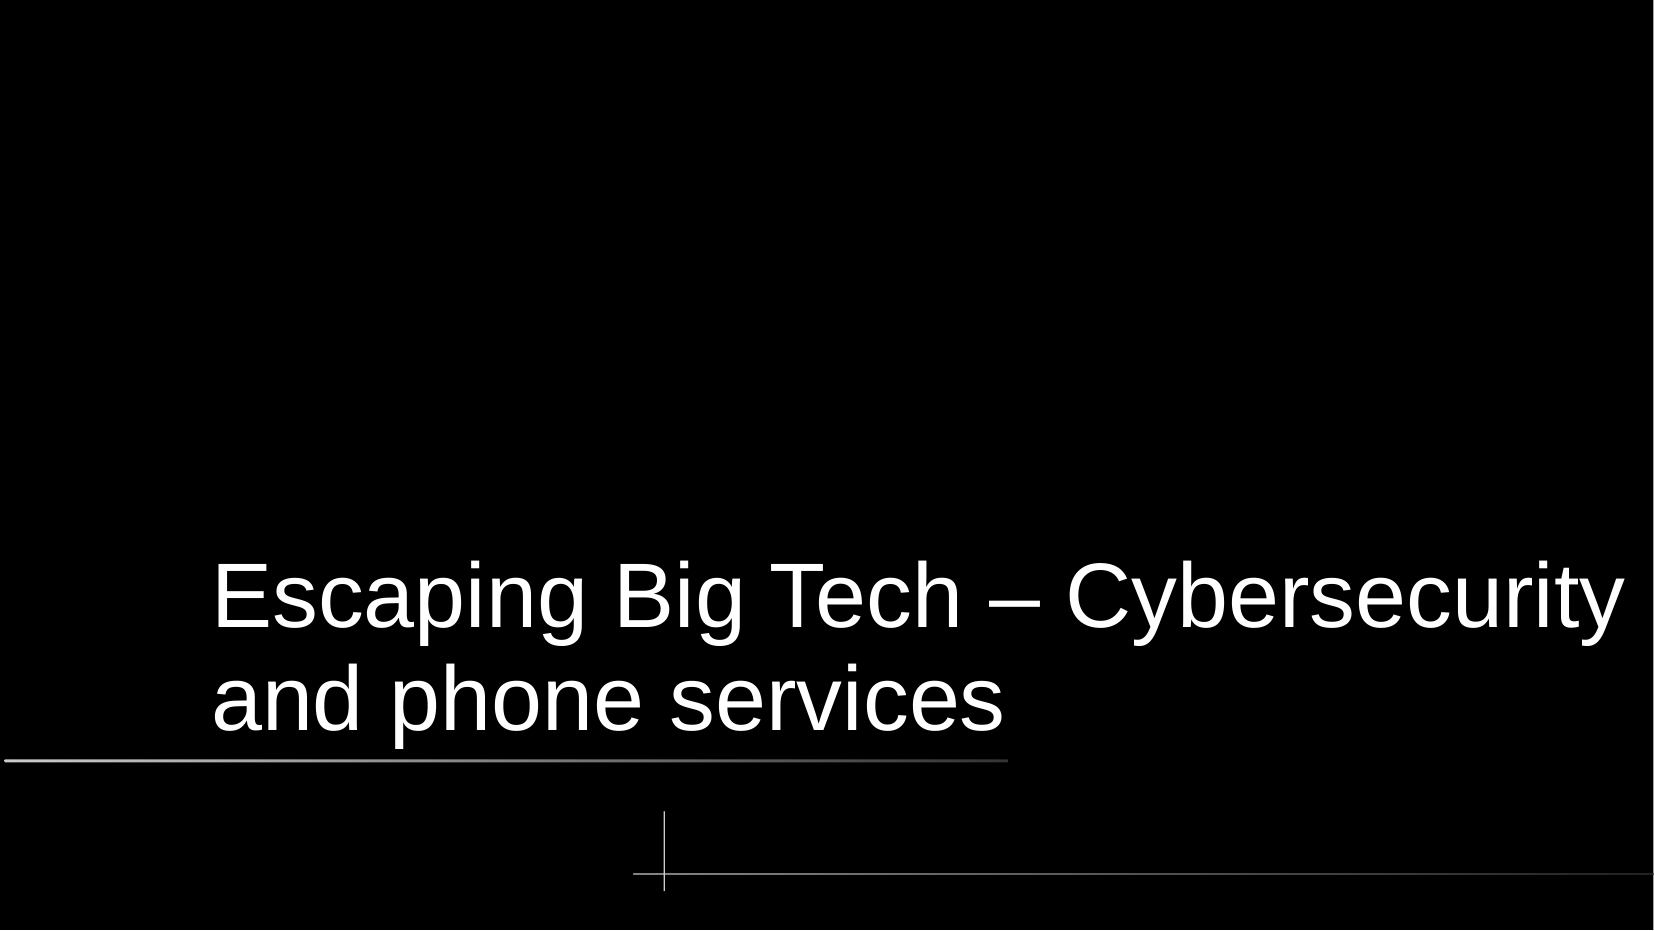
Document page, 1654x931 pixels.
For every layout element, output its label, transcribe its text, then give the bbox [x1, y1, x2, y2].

title Escaping Big Tech – Cybersecurity and phone services [211, 544, 1654, 751]
